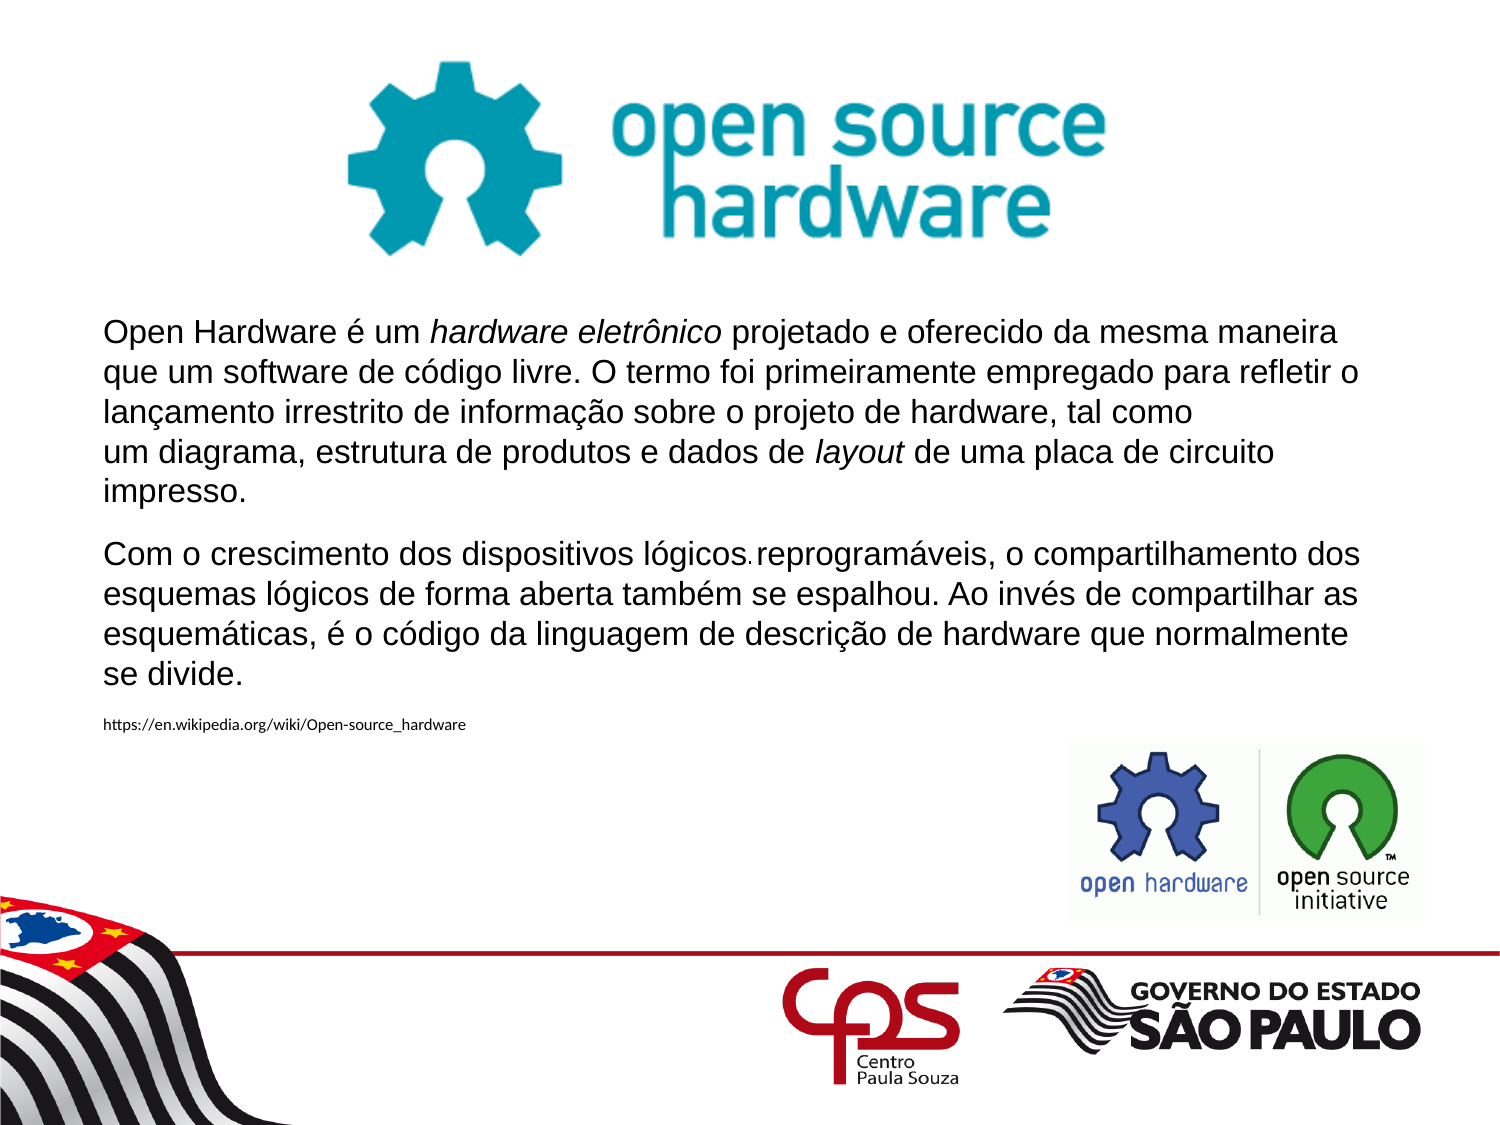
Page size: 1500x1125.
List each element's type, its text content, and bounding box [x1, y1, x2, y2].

picture [0, 741, 1500, 1125]
picture [289, 14, 1164, 302]
text_box Open Hardware é um hardware eletrônico projetado e oferecido da mesma maneira que um software de código livre. O termo foi primeiramente empregado para refletir o lançamento irrestrito de informação sobre o projeto de hardware, tal como um diagrama, estrutura de produtos e dados de layout de uma placa de circuito impresso. [88, 302, 1388, 518]
text_box Com o crescimento dos dispositivos lógicos reprogramáveis, o compartilhamento dos esquemas lógicos de forma aberta também se espalhou. Ao invés de compartilhar as esquemáticas, é o código da linguagem de descrição de hardware que normalmente se divide. [88, 525, 1388, 700]
text_box https://en.wikipedia.org/wiki/Open-source_hardware [88, 706, 839, 742]
